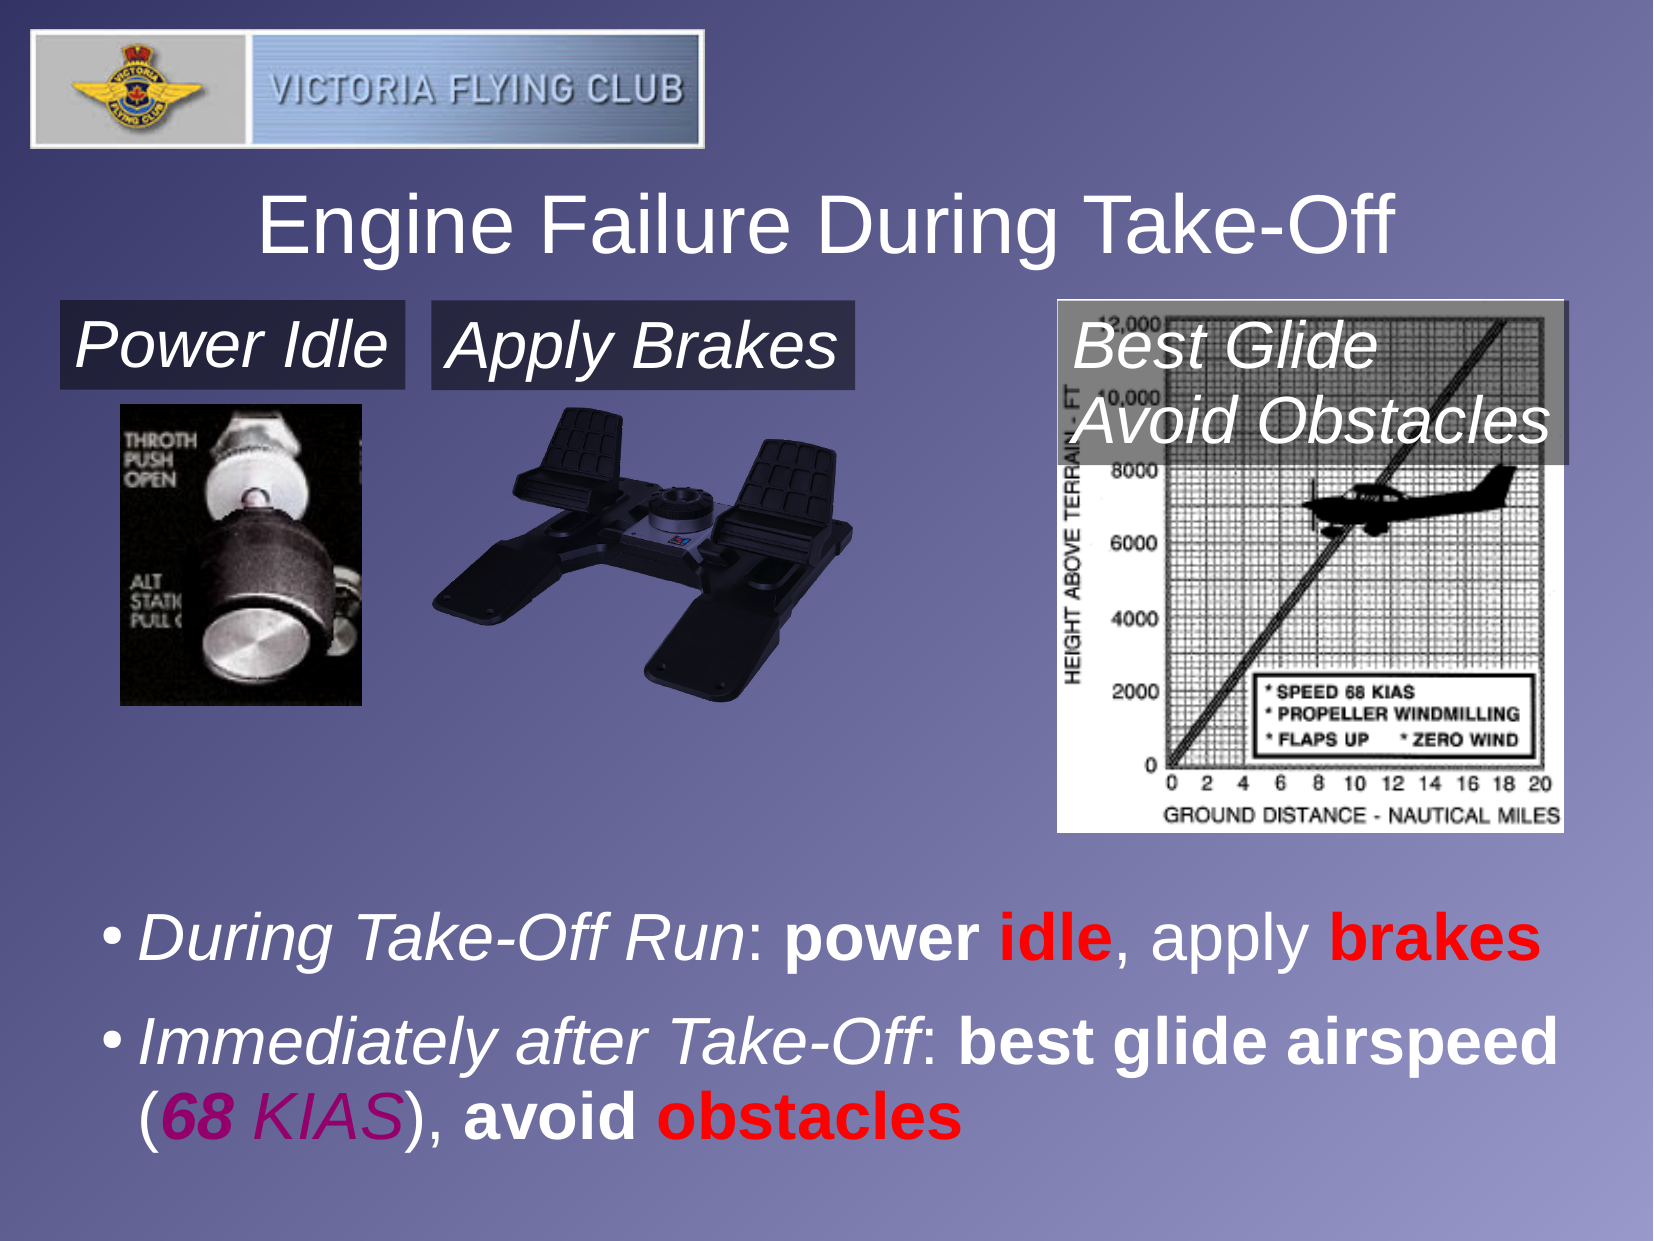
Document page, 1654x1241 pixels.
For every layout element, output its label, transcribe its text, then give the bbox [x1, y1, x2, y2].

title Engine Failure During Take-Off [82, 150, 1571, 301]
text_box Best Glide Avoid Obstacles [1057, 300, 1570, 466]
picture [120, 404, 362, 706]
text_box Power Idle [60, 300, 406, 390]
picture [430, 404, 856, 706]
picture [1057, 466, 1564, 833]
picture [30, 29, 705, 149]
text_box Apply Brakes [431, 300, 856, 391]
list During Take-Off Run: power idle, apply brakes Immediately after Take-Off: best glide airspeed (68 KIAS), avoid obstacles [82, 900, 1571, 1201]
